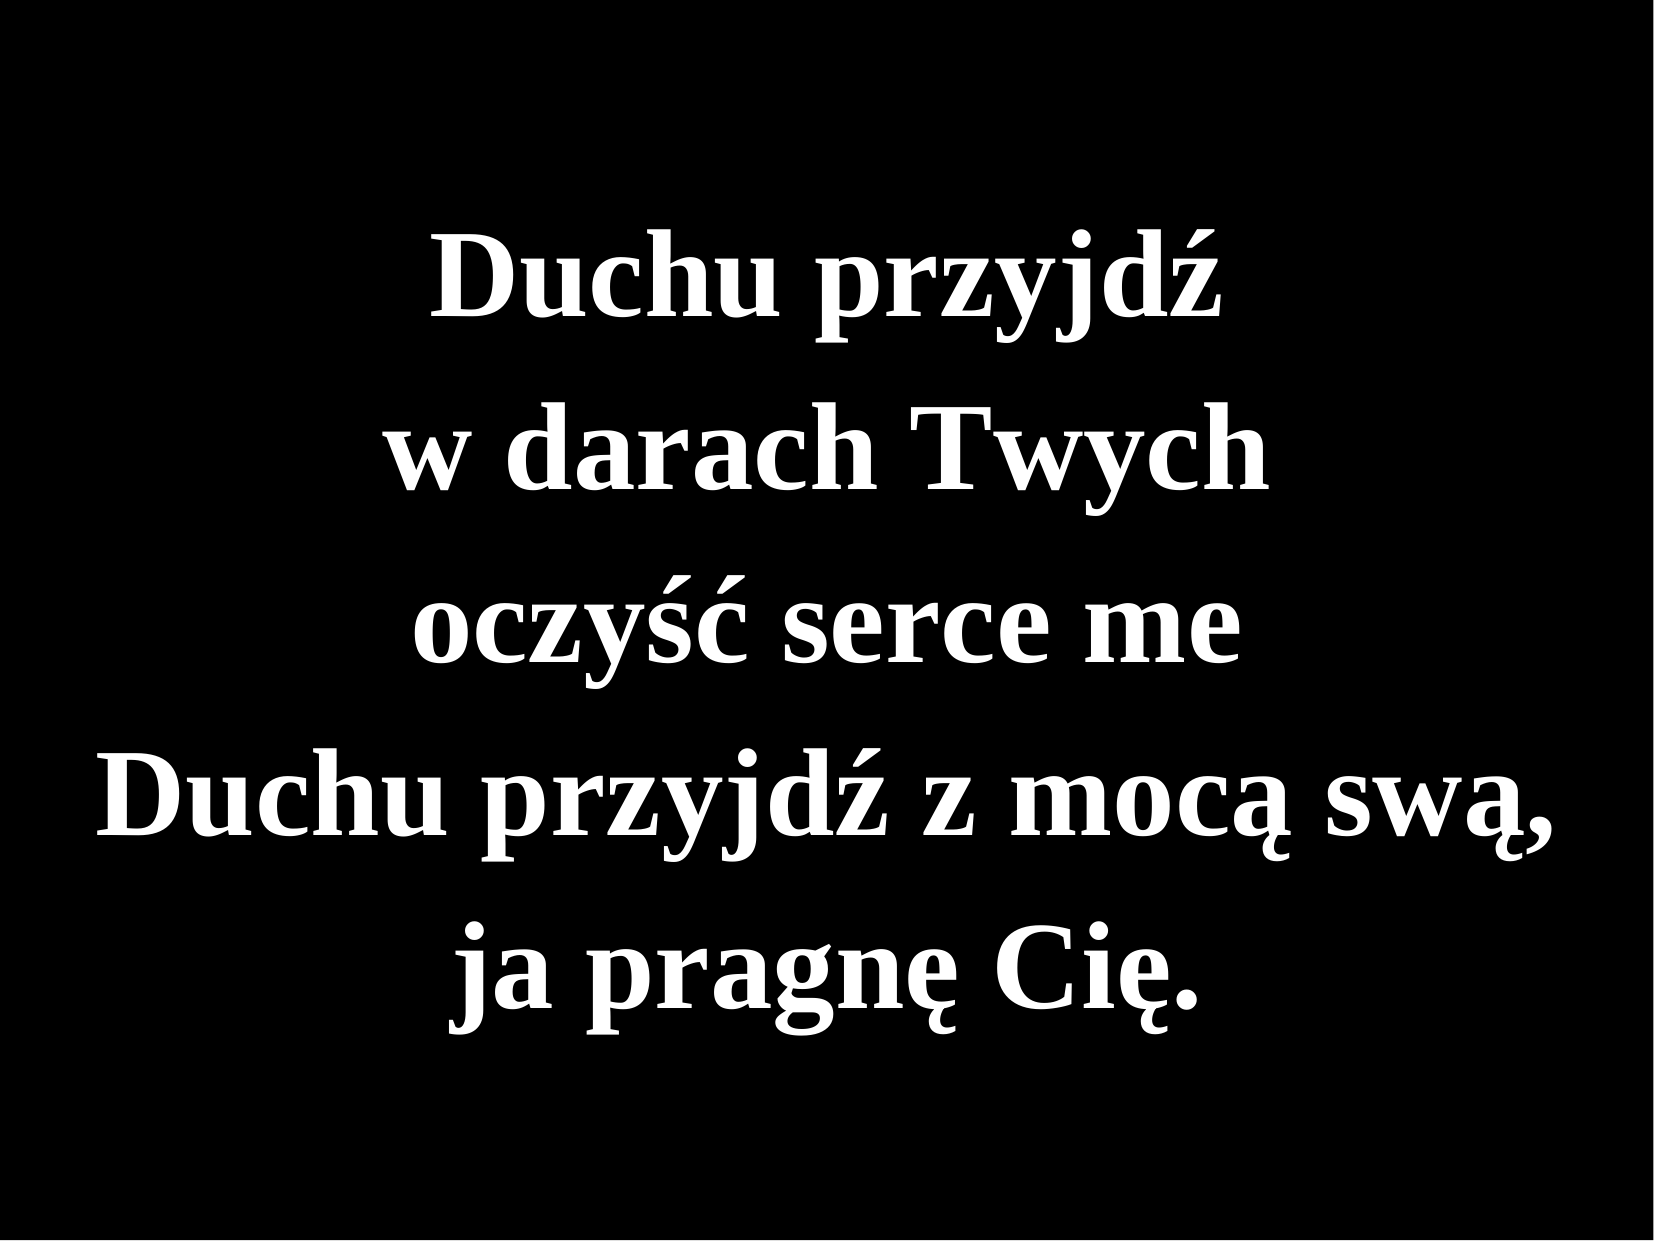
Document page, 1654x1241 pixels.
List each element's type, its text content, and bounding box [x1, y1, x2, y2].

title Duchu przyjdź ppp w darach Twych ppp oczyść serce me ppp Duchu przyjdź z mocą swą, ppp ja pragnę Cię. [0, 0, 1654, 1241]
